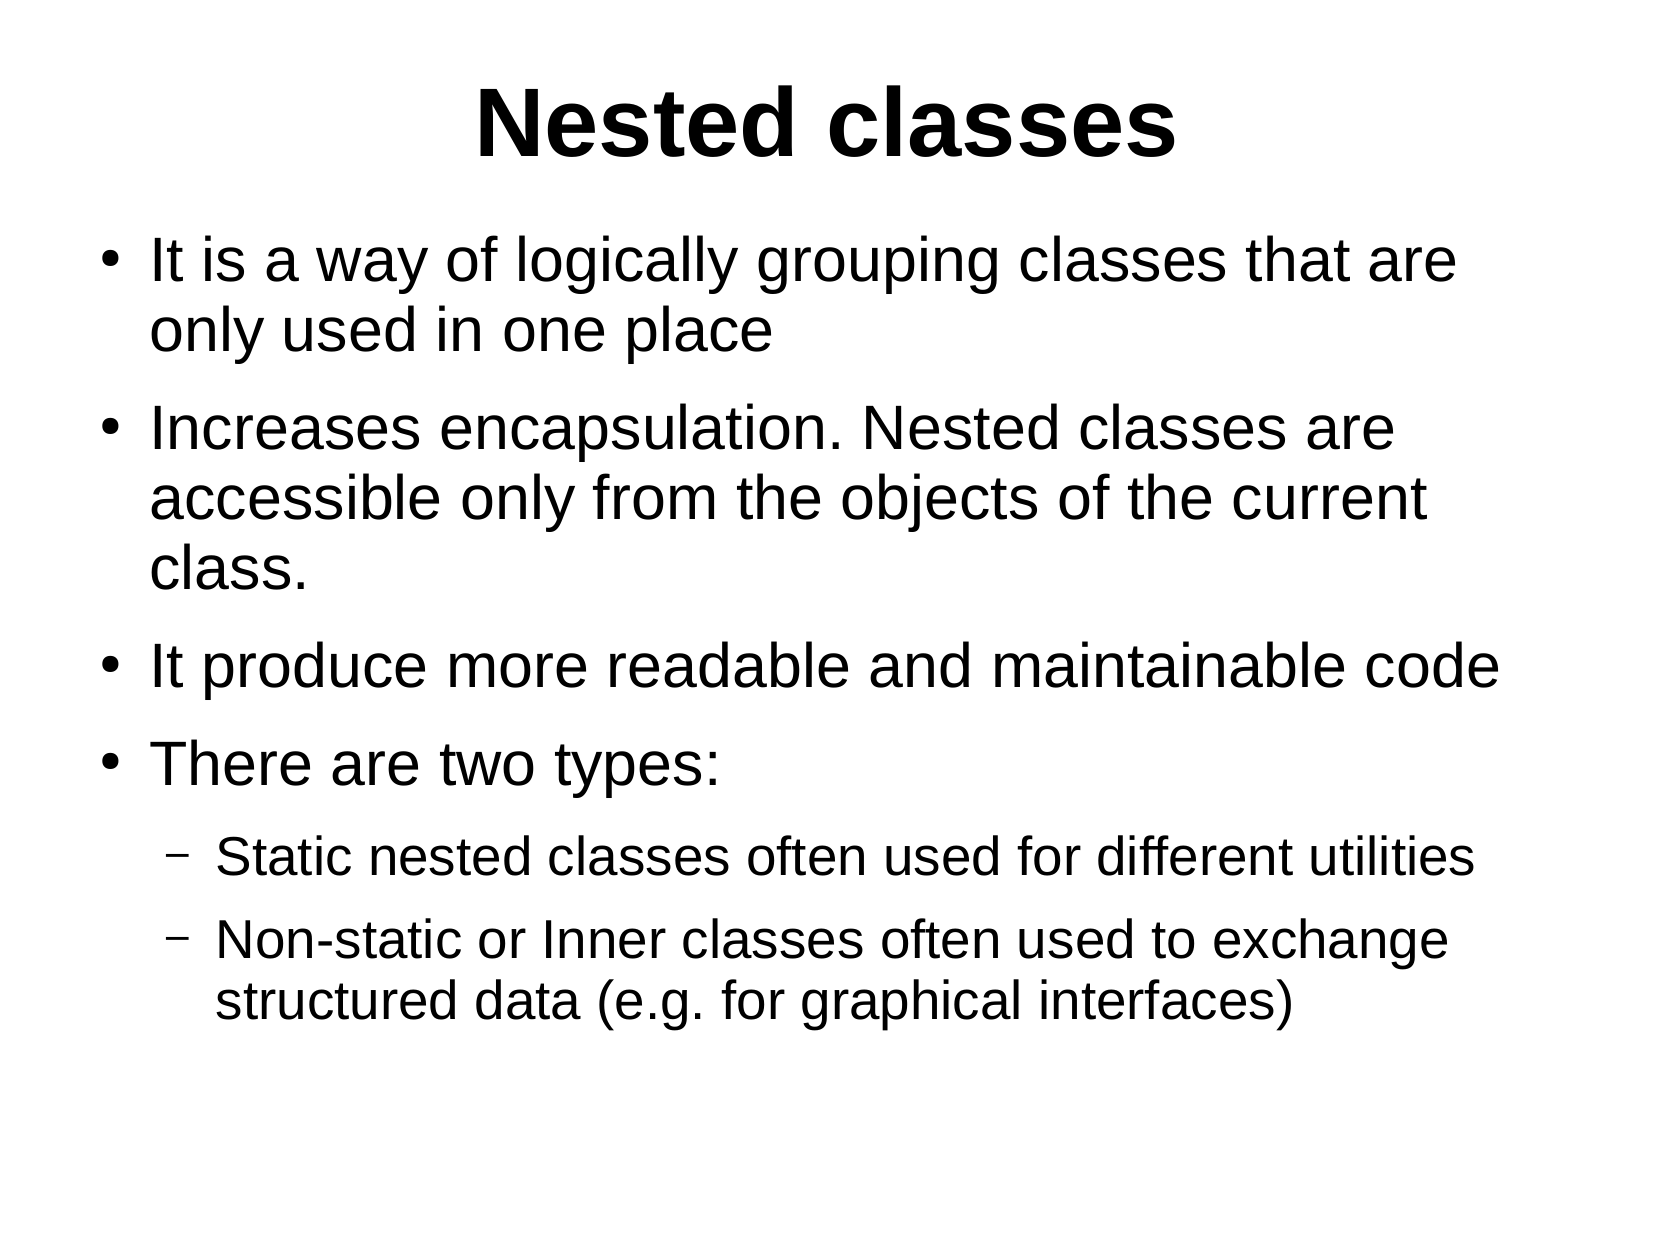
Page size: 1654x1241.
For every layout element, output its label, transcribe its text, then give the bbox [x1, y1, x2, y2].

title Nested classes [82, 67, 1571, 177]
list It is a way of logically grouping classes that are only used in one place Increases encapsulation. Nested classes are accessible only from the objects of the current class. It produce more readable and maintainable code There are two types: Static nested classes often used for different utilities Non-static or Inner classes often used to exchange structured data (e.g. for graphical interfaces) [82, 225, 1538, 1186]
